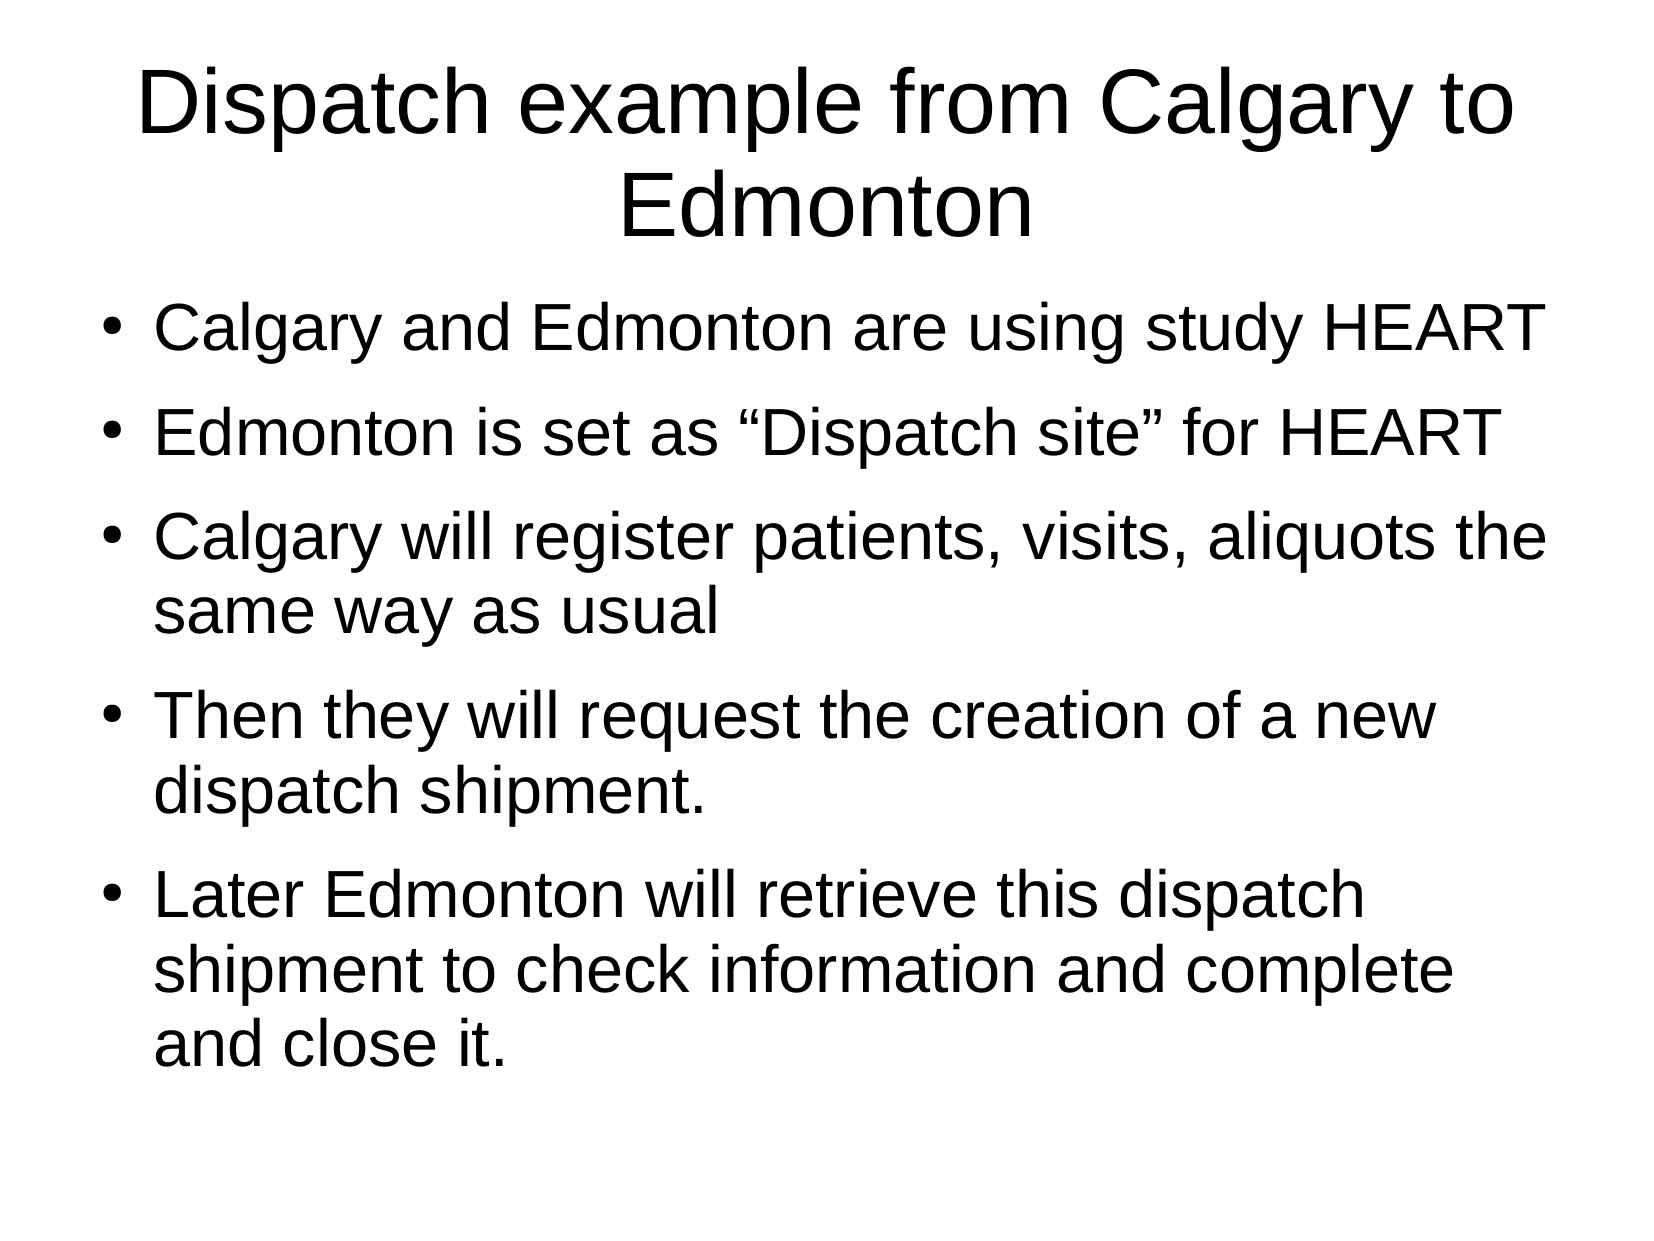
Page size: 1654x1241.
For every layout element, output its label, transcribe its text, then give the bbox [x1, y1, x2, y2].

list Calgary and Edmonton are using study HEART Edmonton is set as “Dispatch site” for HEART Calgary will register patients, visits, aliquots the same way as usual Then they will request the creation of a new dispatch shipment. Later Edmonton will retrieve this dispatch shipment to check information and complete and close it. [82, 290, 1571, 1109]
title Dispatch example from Calgary to Edmonton [82, 49, 1571, 257]
